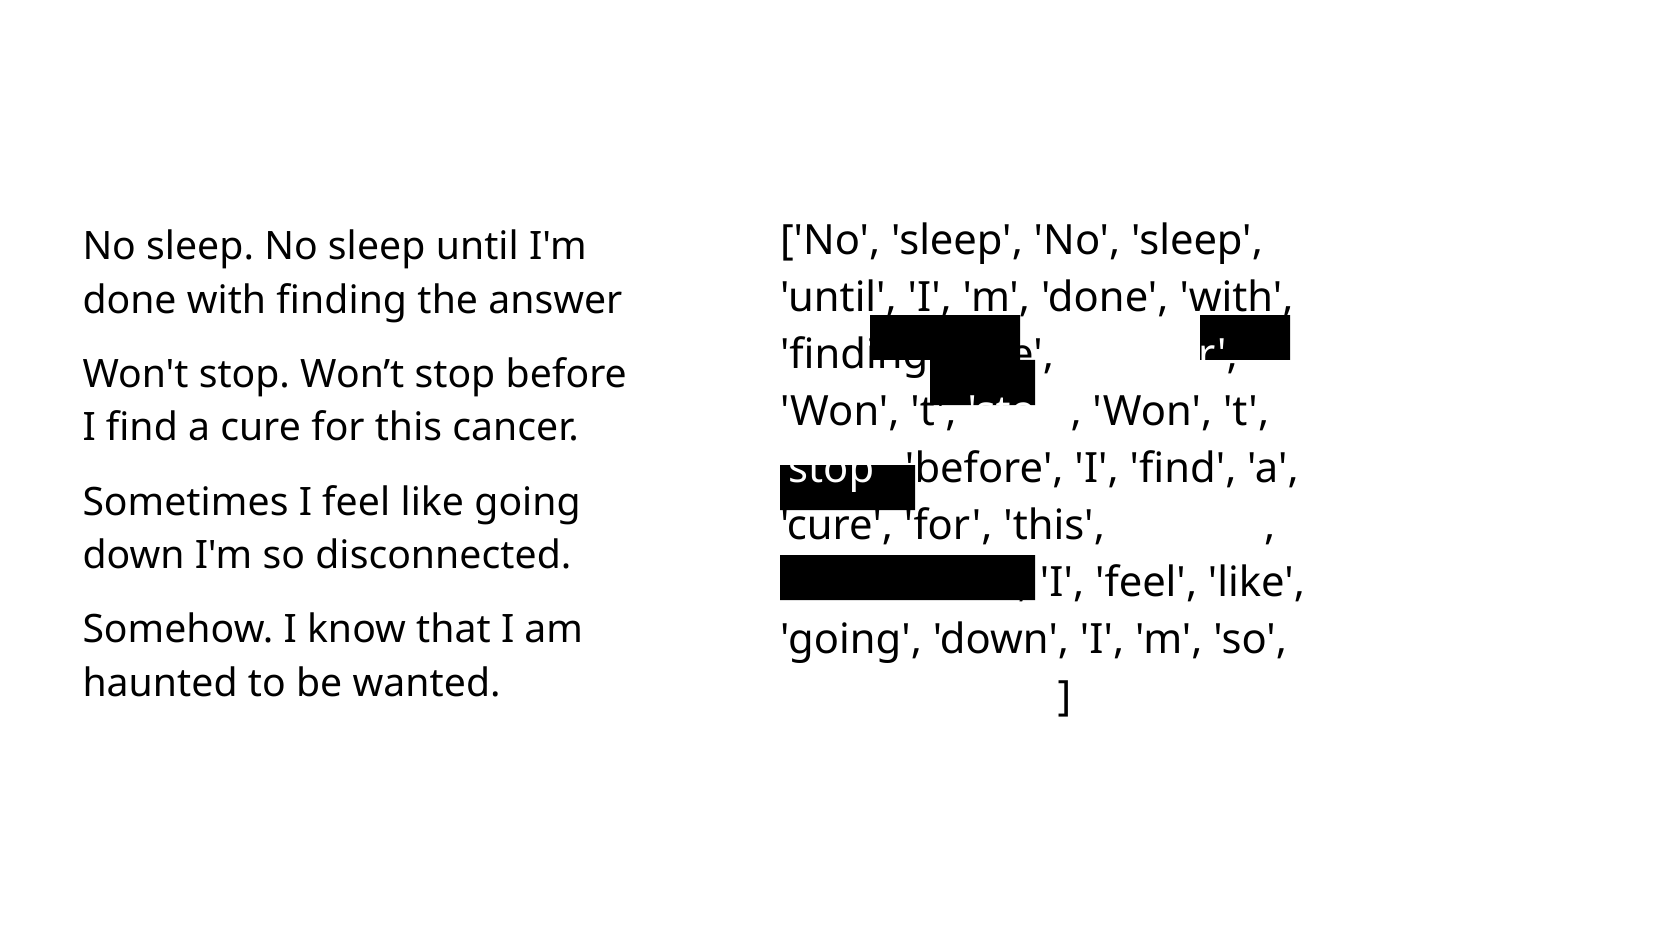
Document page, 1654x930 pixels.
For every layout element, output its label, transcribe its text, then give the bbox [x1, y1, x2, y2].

list No sleep. No sleep until I'm done with finding the answer Won't stop. Won’t stop before I find a cure for this cancer. Sometimes I feel like going down I'm so disconnected. Somehow. I know that I am haunted to be wanted. [82, 217, 631, 780]
list ['No', 'sleep', 'No', 'sleep', 'until', 'I', 'm', 'done', 'with', 'finding', 'the', 'answer', 'Won', 't', 'stop', 'Won', 't', 'stop', 'before', 'I', 'find', 'a', 'cure', 'for', 'this', 'cancer', 'Sometimes', 'I', 'feel', 'like', 'going', 'down', 'I', 'm', 'so', 'disconnected'] [780, 209, 1328, 773]
